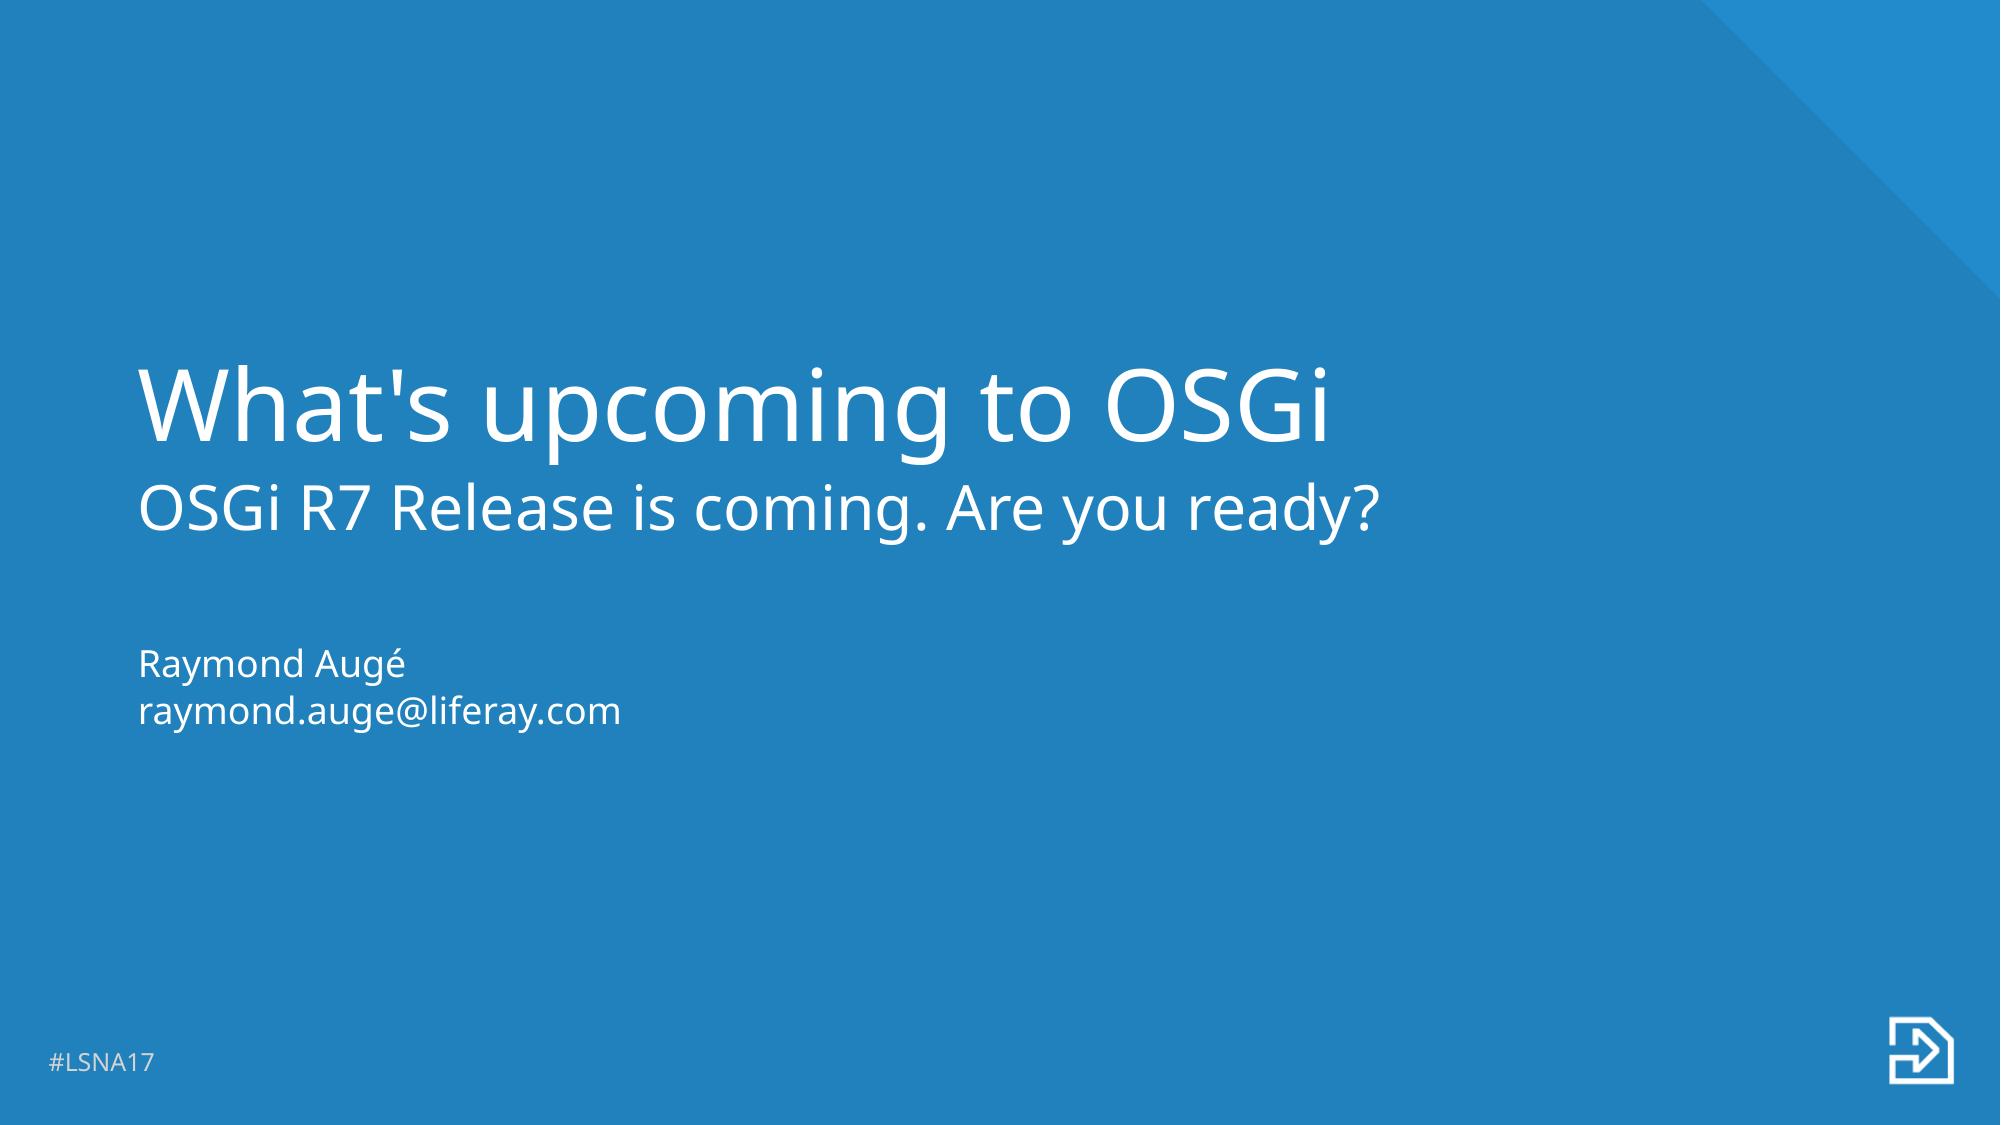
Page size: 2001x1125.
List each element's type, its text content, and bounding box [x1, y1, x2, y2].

picture [0, 0, 2000, 1125]
list Raymond Augé [122, 640, 888, 684]
list raymond.auge@liferay.com [122, 684, 888, 751]
subtitle OSGi R7 Release is coming. Are you ready? [122, 468, 1578, 630]
title What's upcoming to OSGi [122, 295, 1578, 468]
